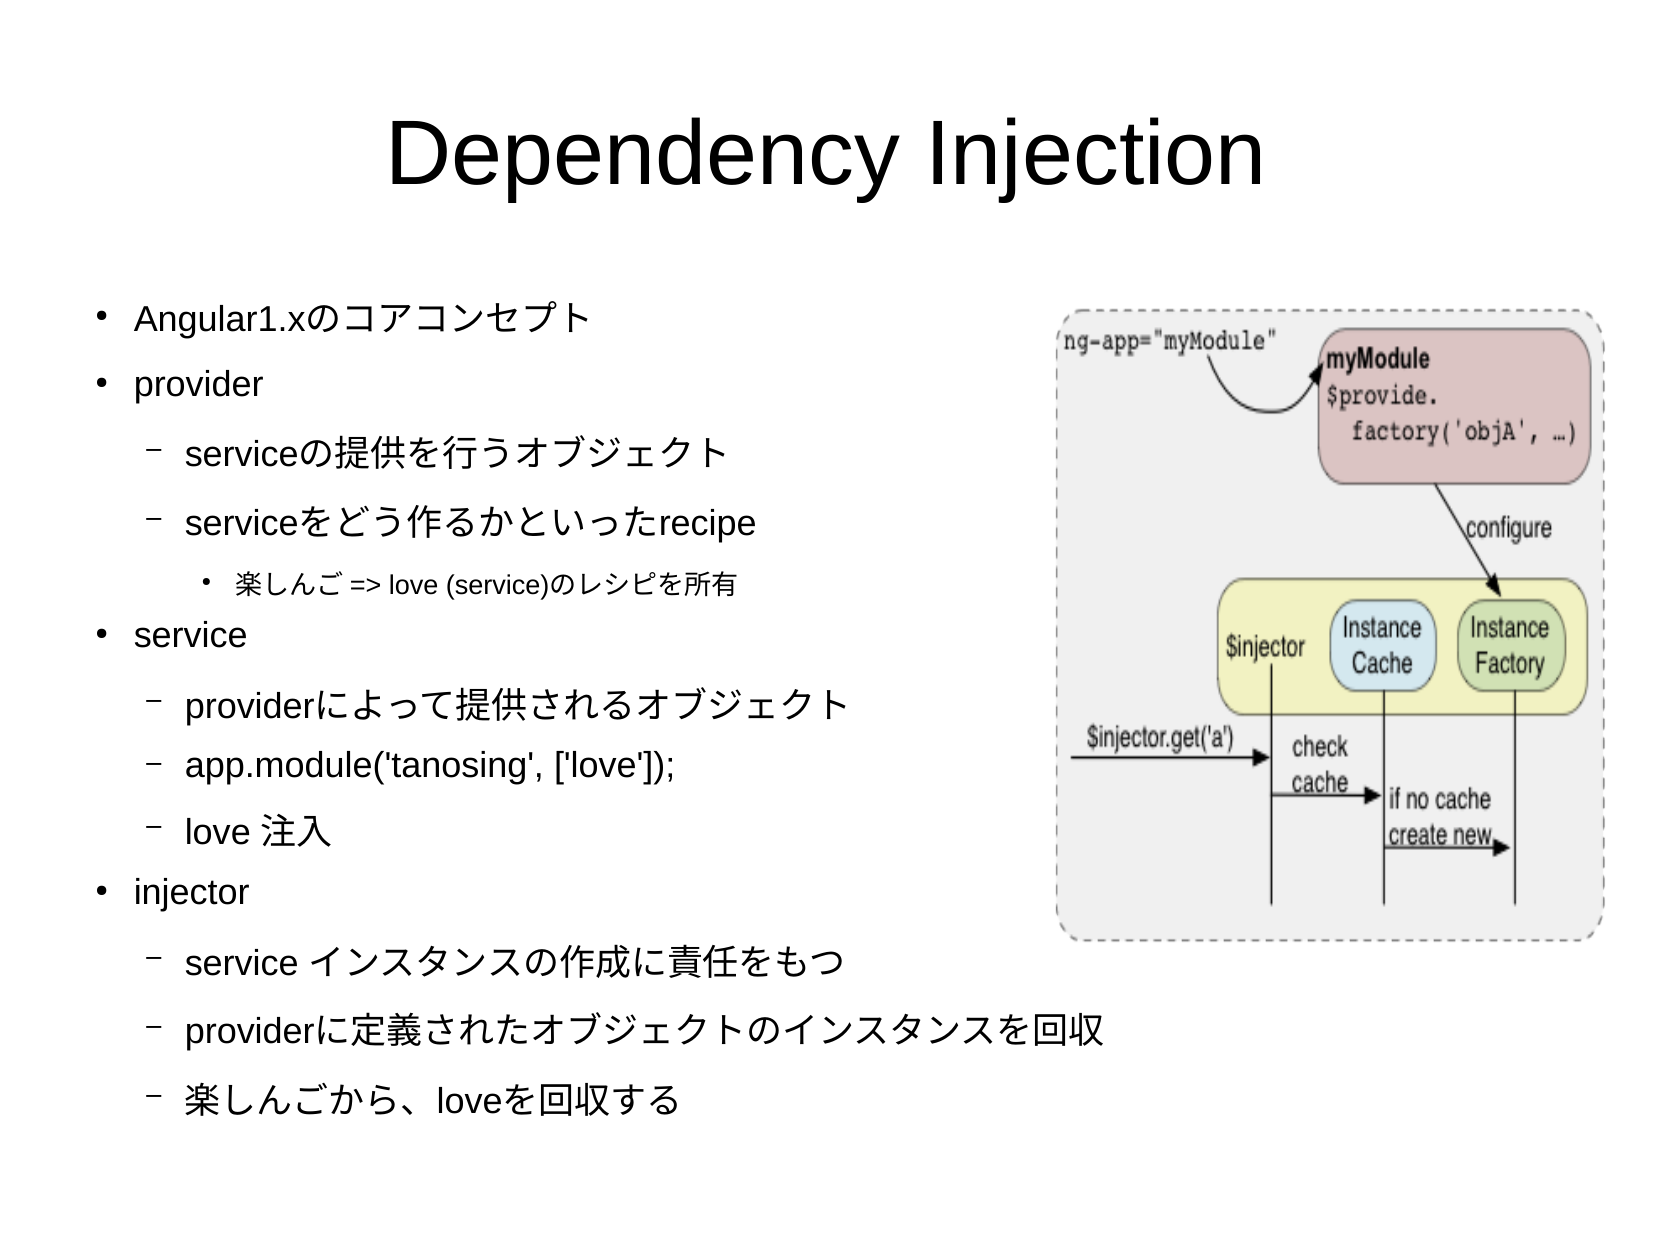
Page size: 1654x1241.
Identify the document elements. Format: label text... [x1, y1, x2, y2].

picture [1051, 307, 1607, 945]
title Dependency Injection [82, 49, 1571, 257]
list Angular1.xのコアコンセプト provider serviceの提供を行うオブジェクト serviceをどう作るかといったrecipe 楽しんご => love (service)のレシピを所有 service providerによって提供されるオブジェクト app.module('tanosing', ['love']); love 注入 injector service インスタンスの作成に責任をもつ providerに定義されたオブジェクトのインスタンスを回収 楽しんごから、loveを回収する [82, 290, 1571, 1134]
